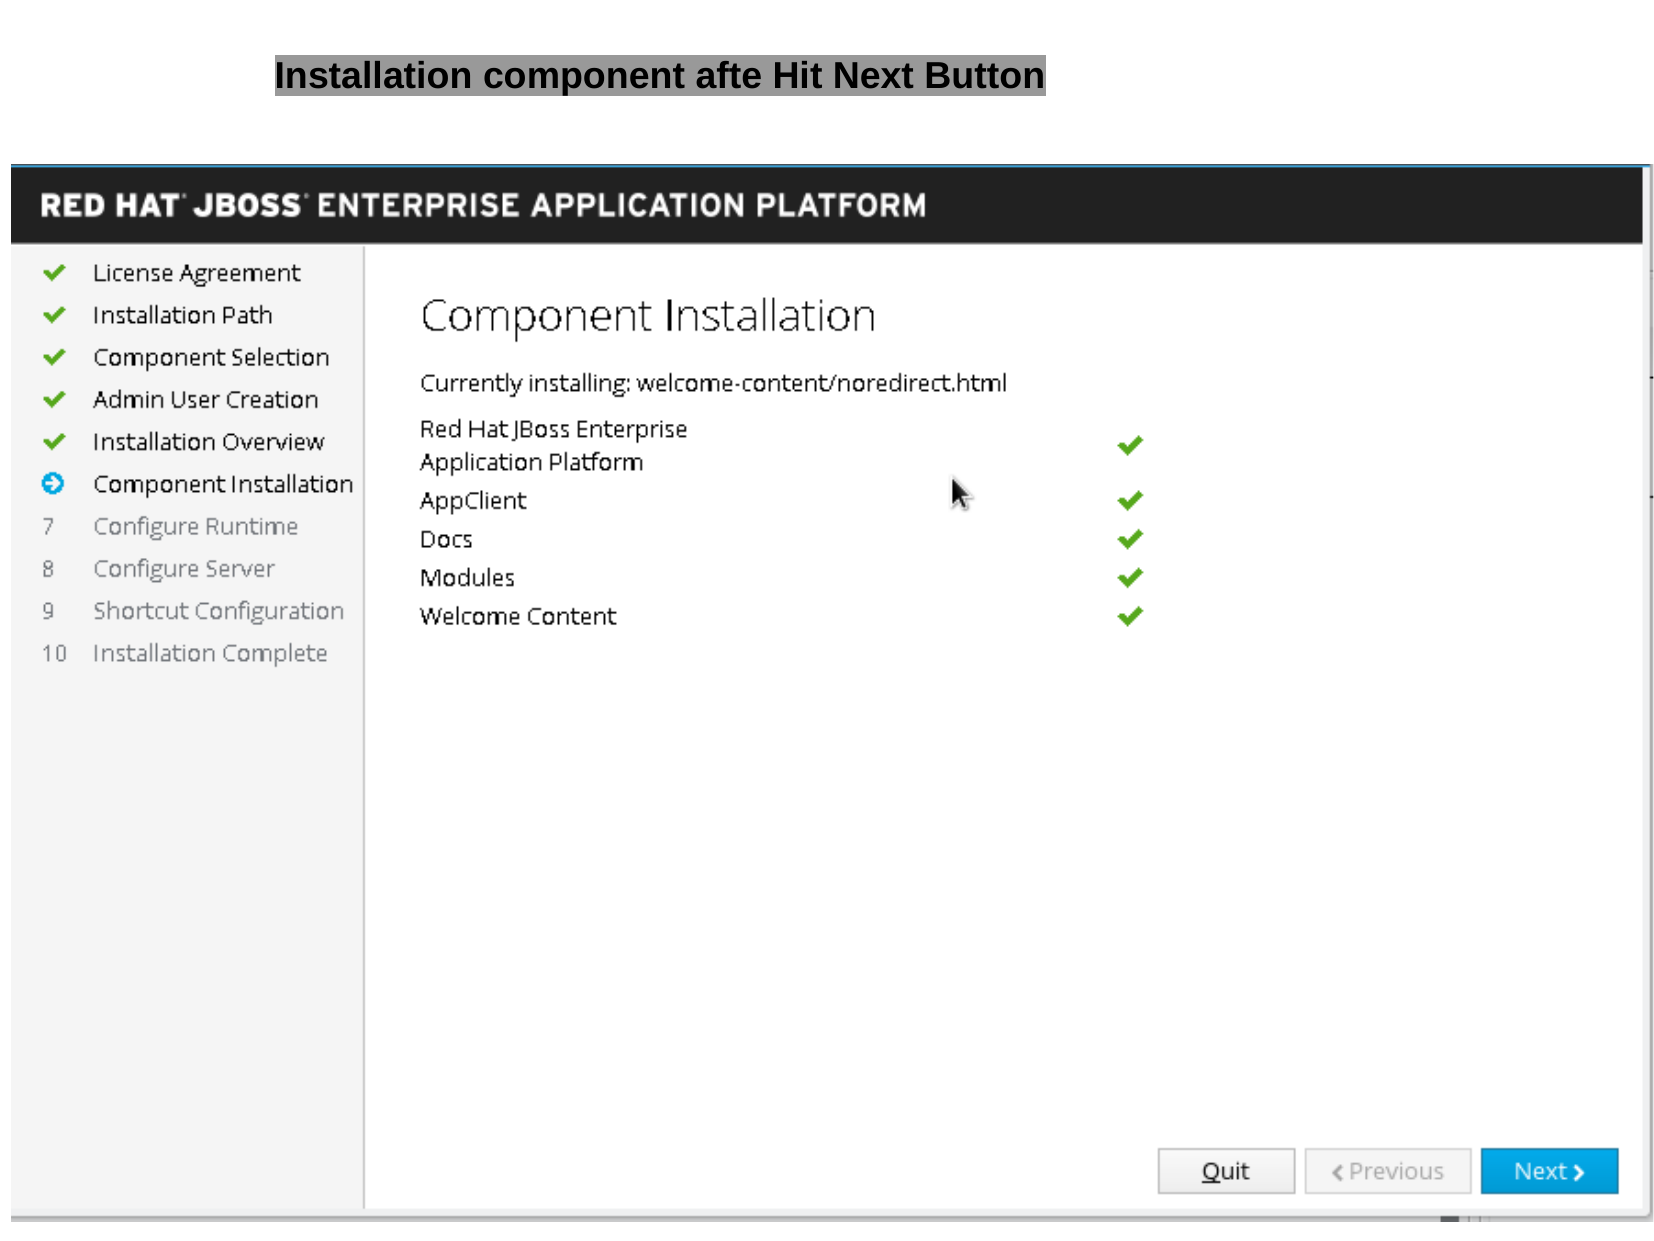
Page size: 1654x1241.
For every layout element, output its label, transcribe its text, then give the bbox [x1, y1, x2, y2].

picture [11, 164, 1654, 1222]
text_box Installation component afte Hit Next Button [259, 47, 1430, 105]
